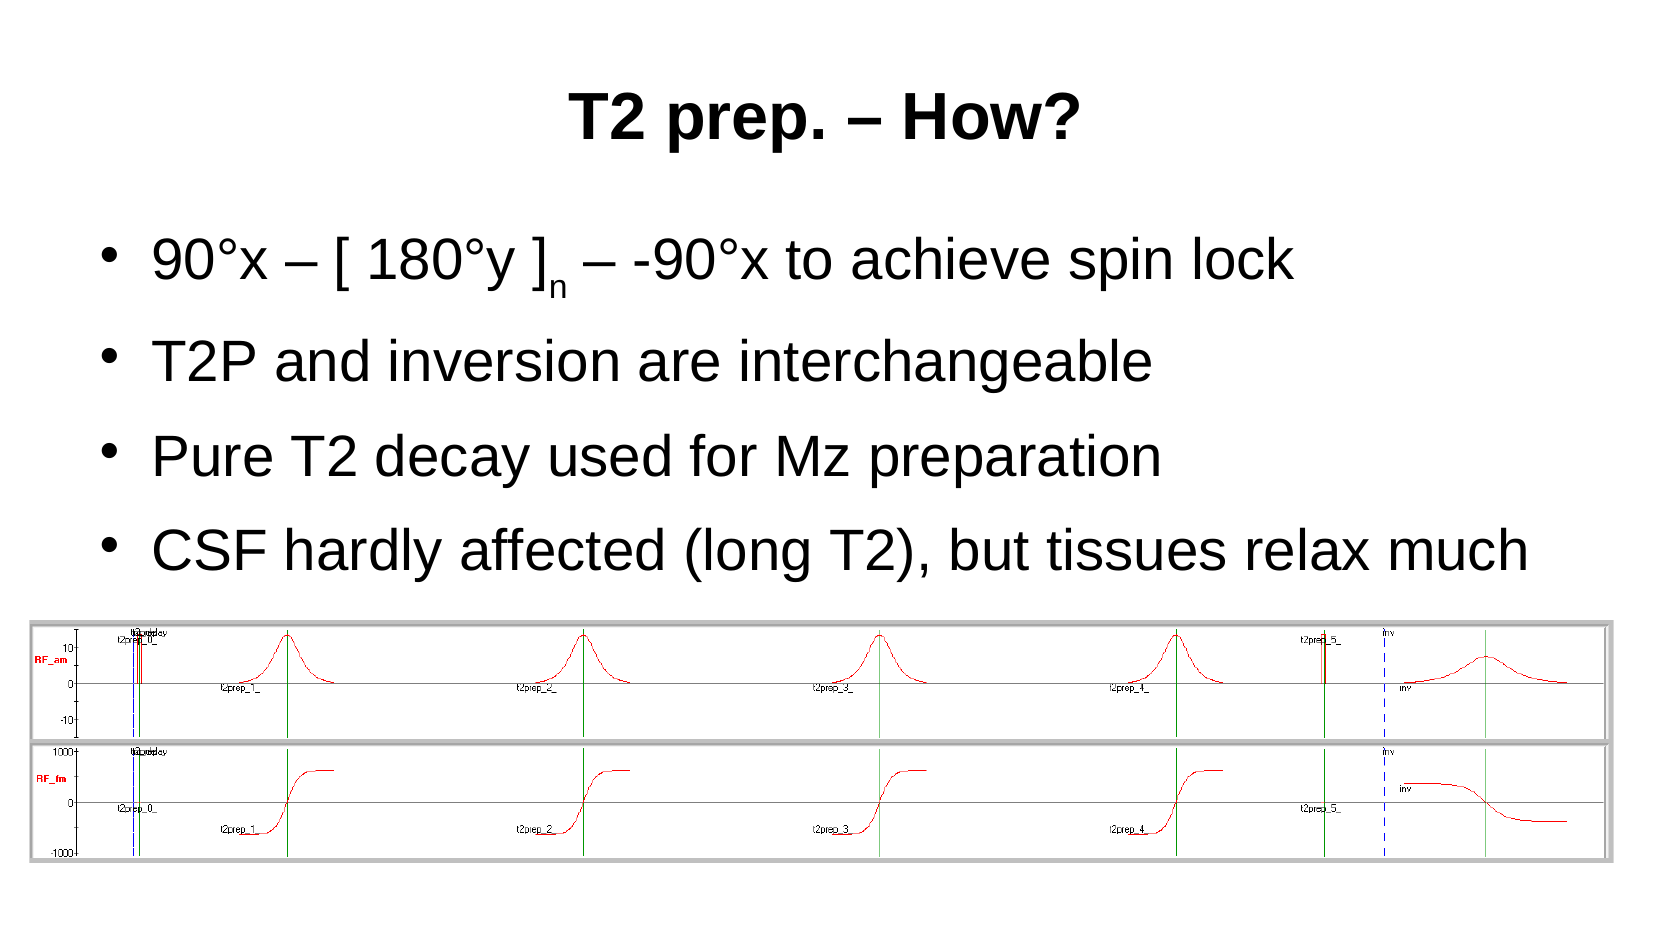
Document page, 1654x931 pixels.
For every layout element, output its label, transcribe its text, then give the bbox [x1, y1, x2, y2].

title T2 prep. – How? [82, 36, 1571, 193]
picture [29, 620, 1614, 863]
list 90°x – [ 180°y ]n – -90°x to achieve spin lock T2P and inversion are interchangeable Pure T2 decay used for Mz preparation CSF hardly affected (long T2), but tissues relax much [82, 217, 1571, 620]
